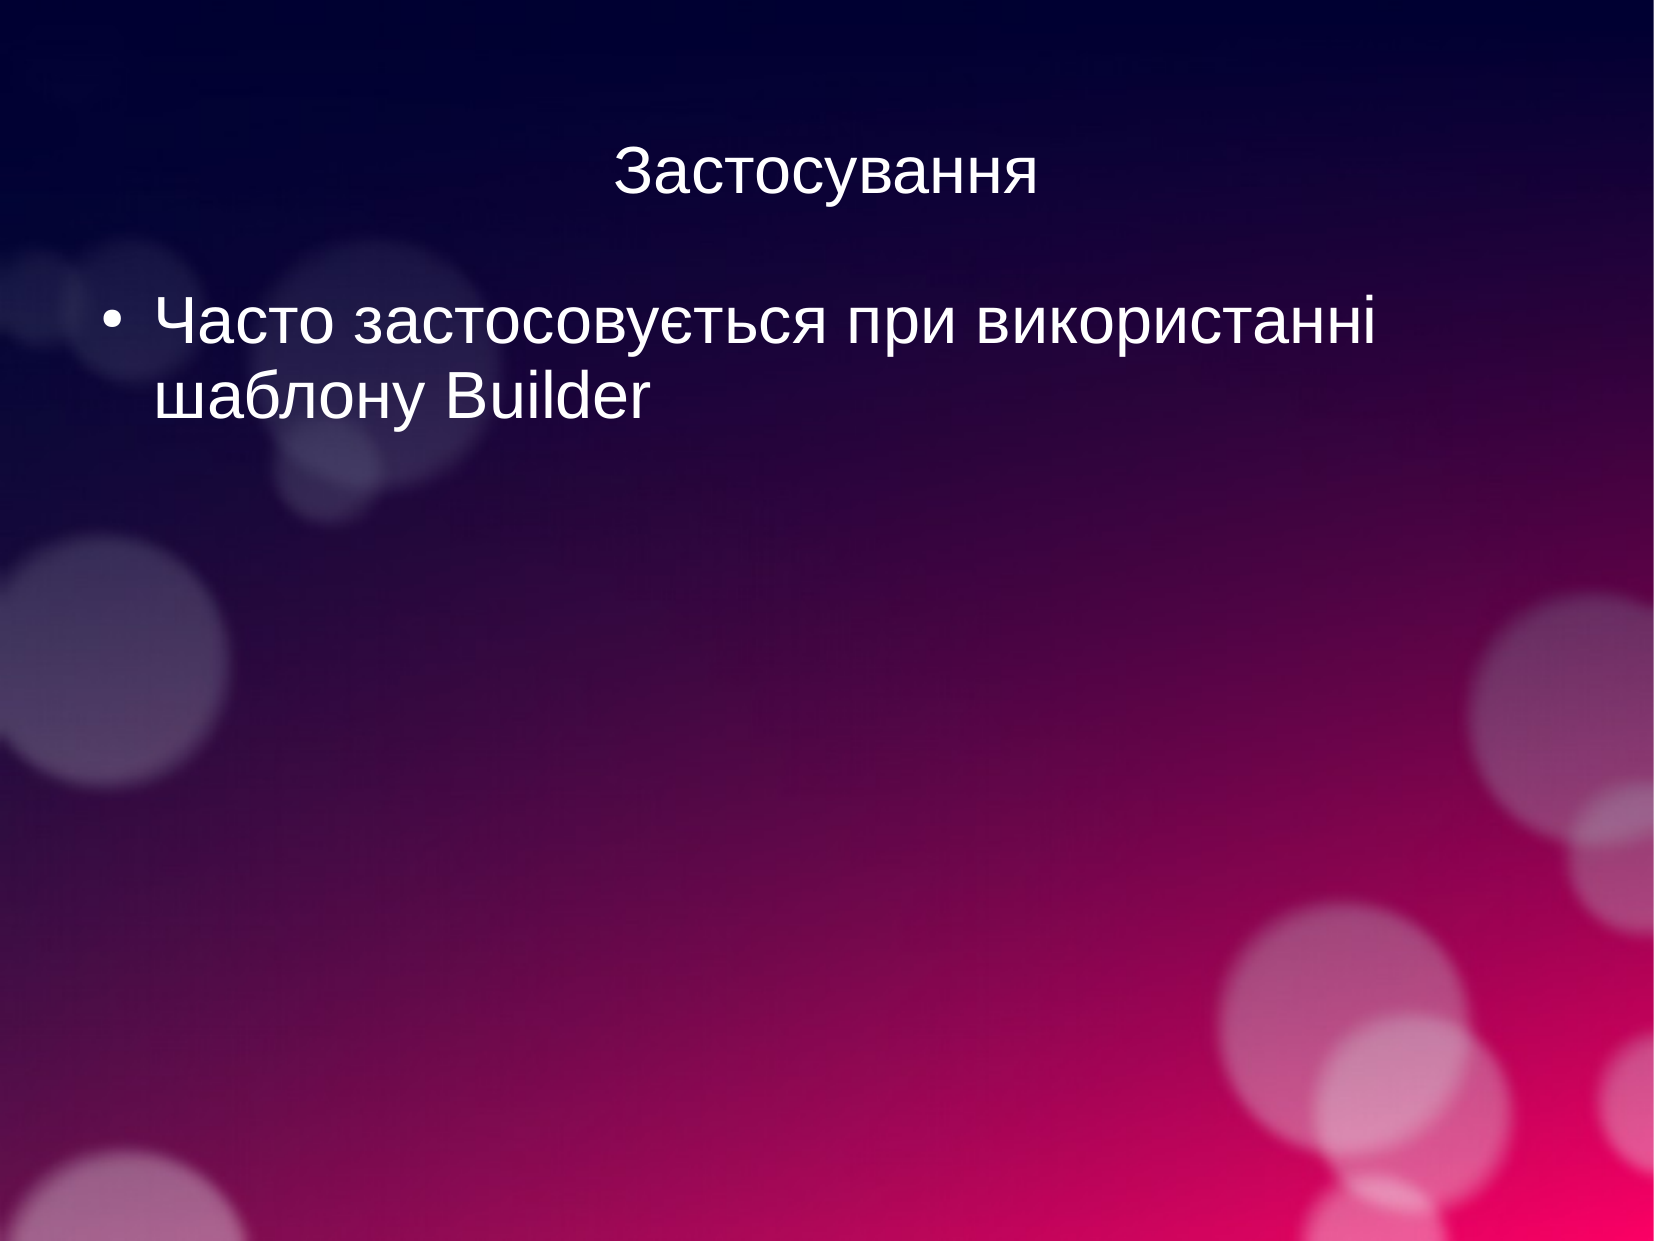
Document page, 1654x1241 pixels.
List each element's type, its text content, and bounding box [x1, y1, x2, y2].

title Застосування [82, 67, 1571, 275]
picture [0, 0, 1654, 1241]
list Часто застосовується при використанні шаблону Builder [82, 283, 1571, 1193]
